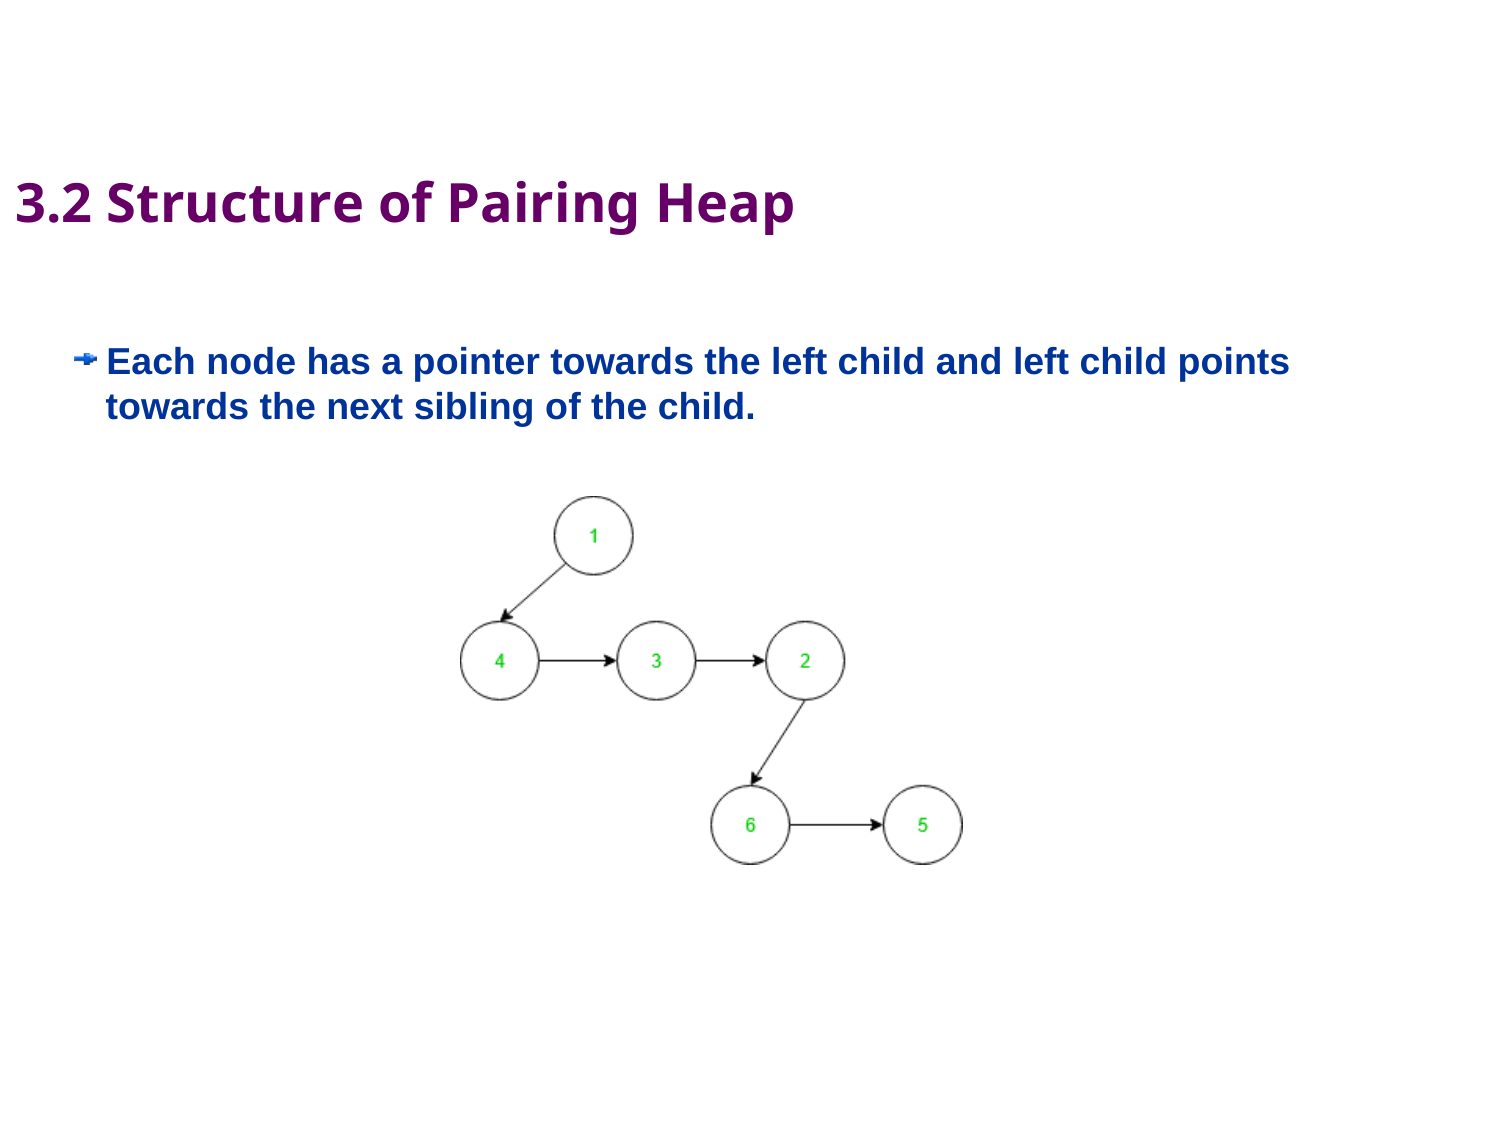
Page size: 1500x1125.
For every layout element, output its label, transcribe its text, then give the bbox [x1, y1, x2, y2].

picture [460, 496, 963, 865]
list Each node has a pointer towards the left child and left child points towards the next sibling of the child. [59, 329, 1347, 1125]
title 3.2 Structure of Pairing Heap [0, 146, 1500, 272]
